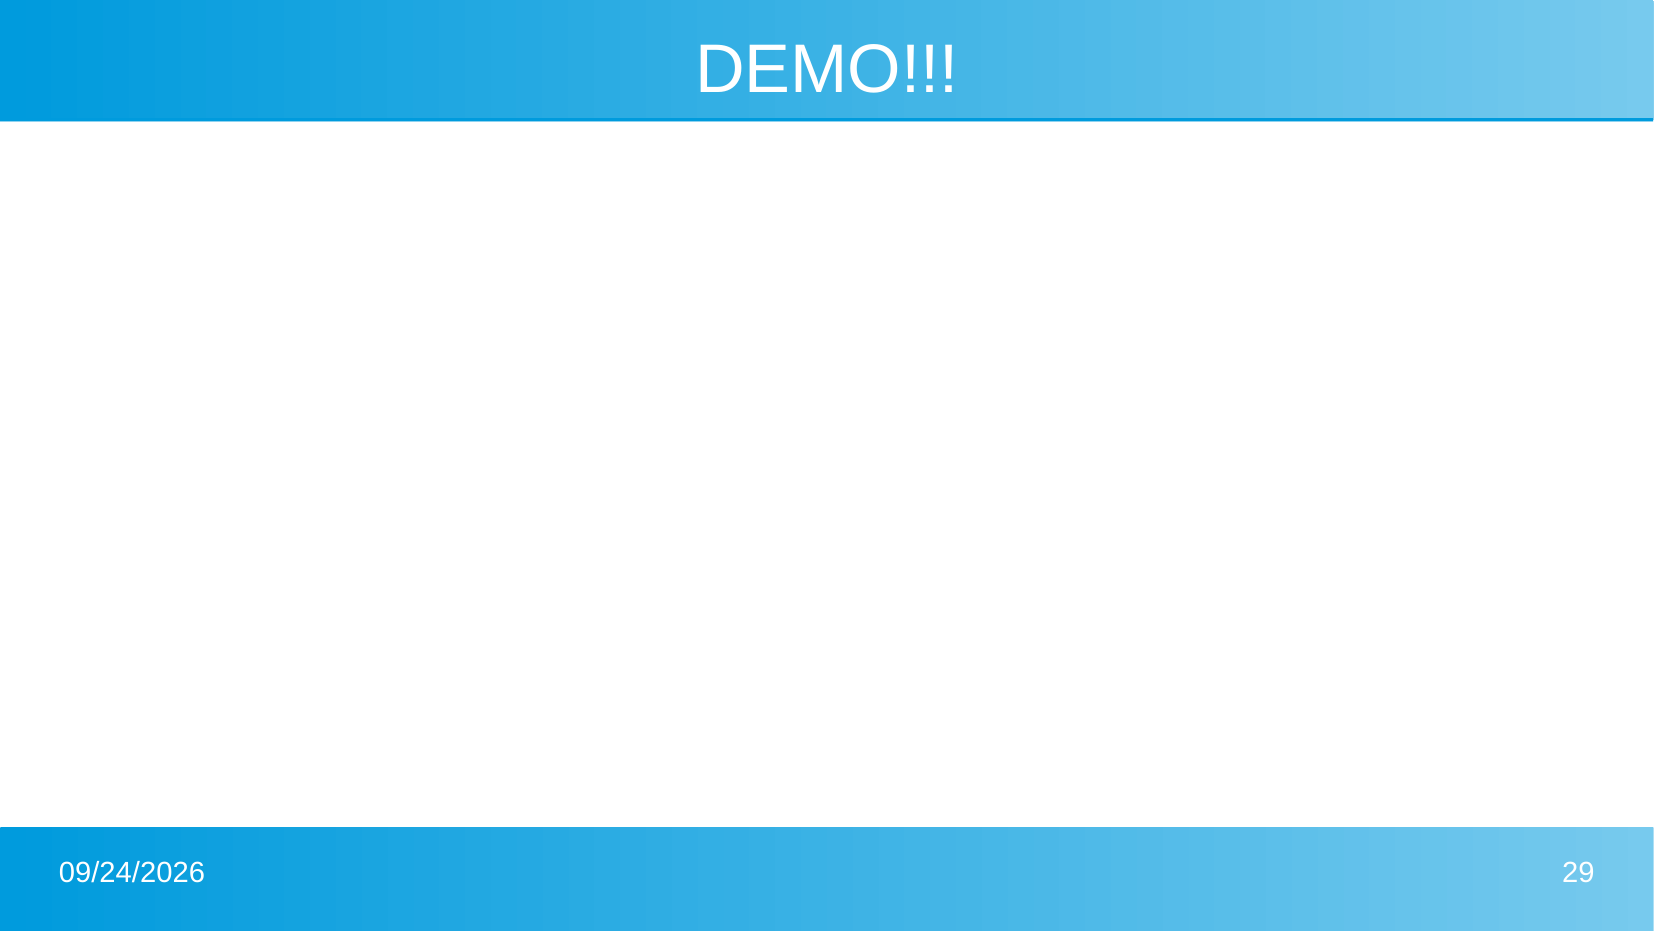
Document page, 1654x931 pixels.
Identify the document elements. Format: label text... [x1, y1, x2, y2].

title DEMO!!! [59, 29, 1595, 108]
